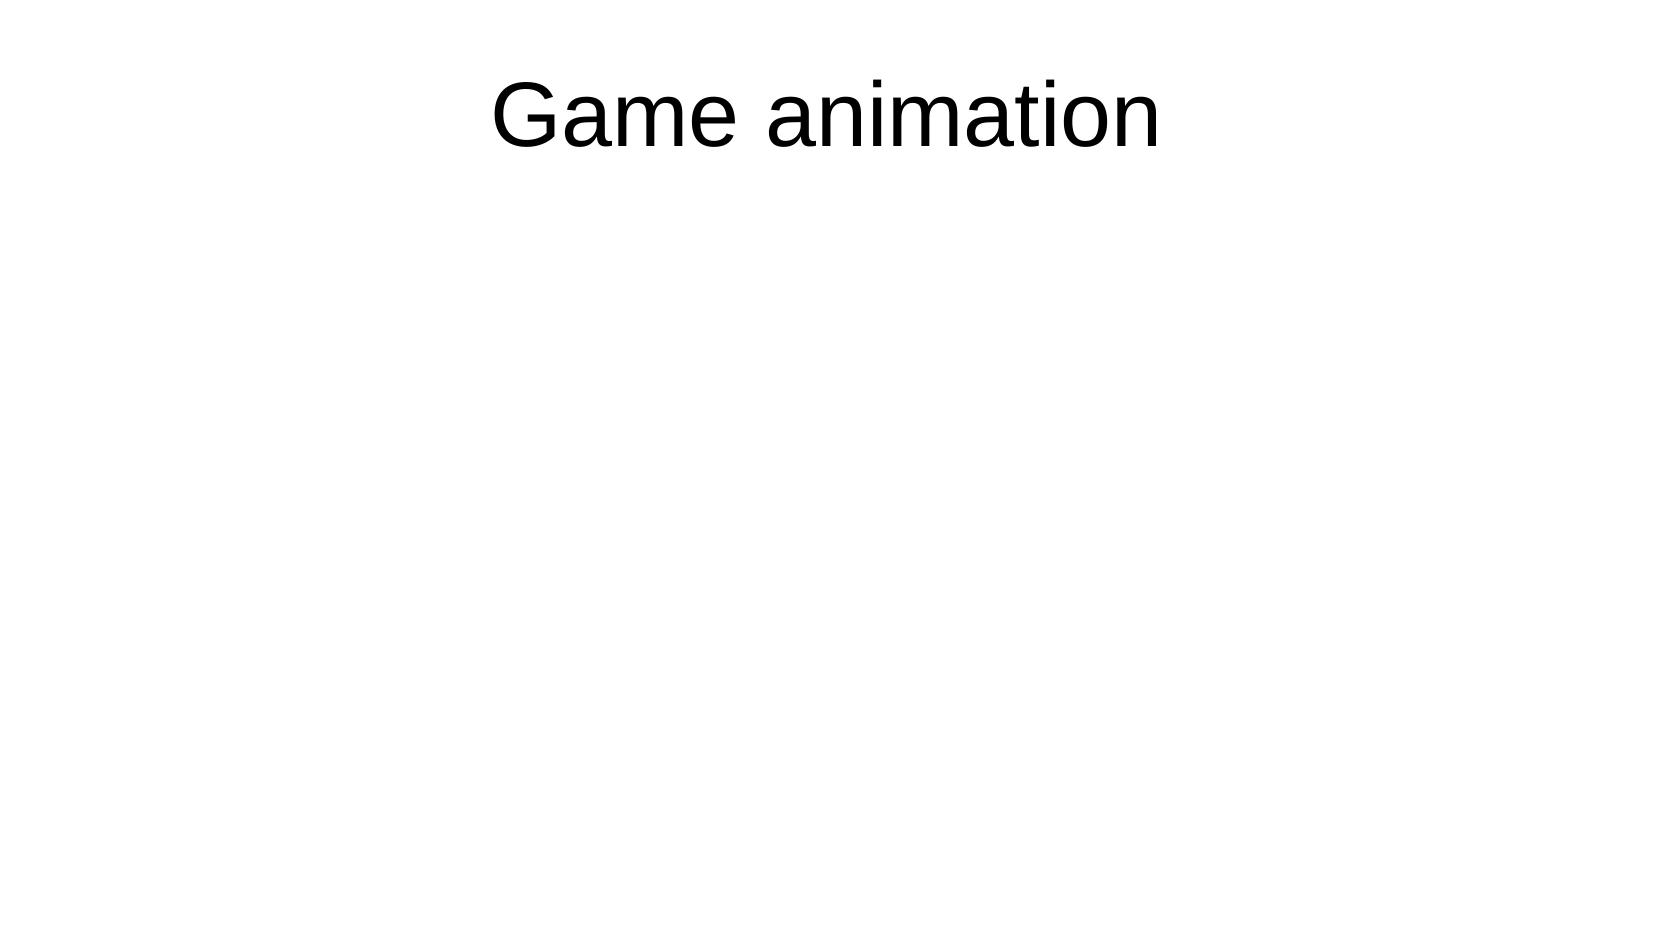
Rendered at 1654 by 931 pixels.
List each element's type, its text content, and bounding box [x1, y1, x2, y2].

title Game animation [82, 37, 1571, 193]
